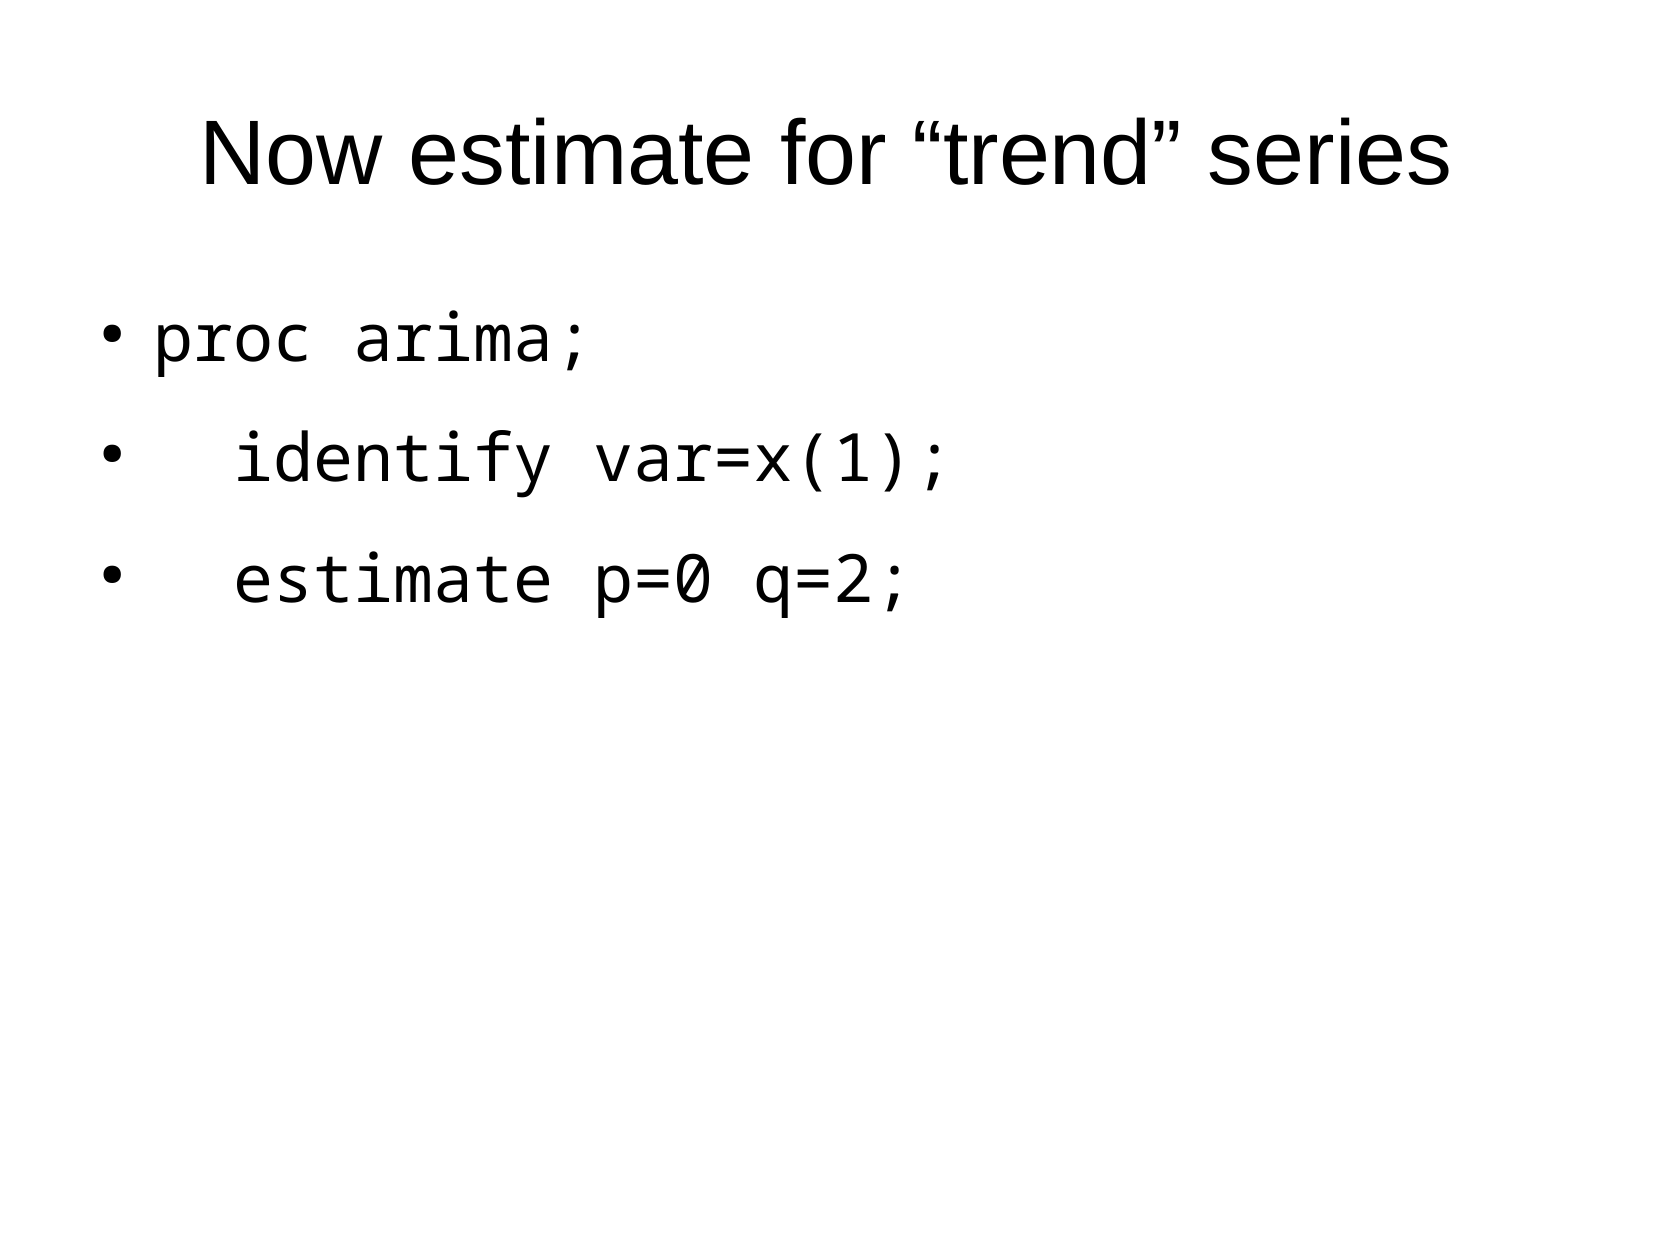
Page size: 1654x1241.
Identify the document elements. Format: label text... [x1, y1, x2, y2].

title Now estimate for “trend” series [82, 56, 1571, 250]
list proc arima; identify var=x(1); estimate p=0 q=2; [82, 290, 1571, 1109]
